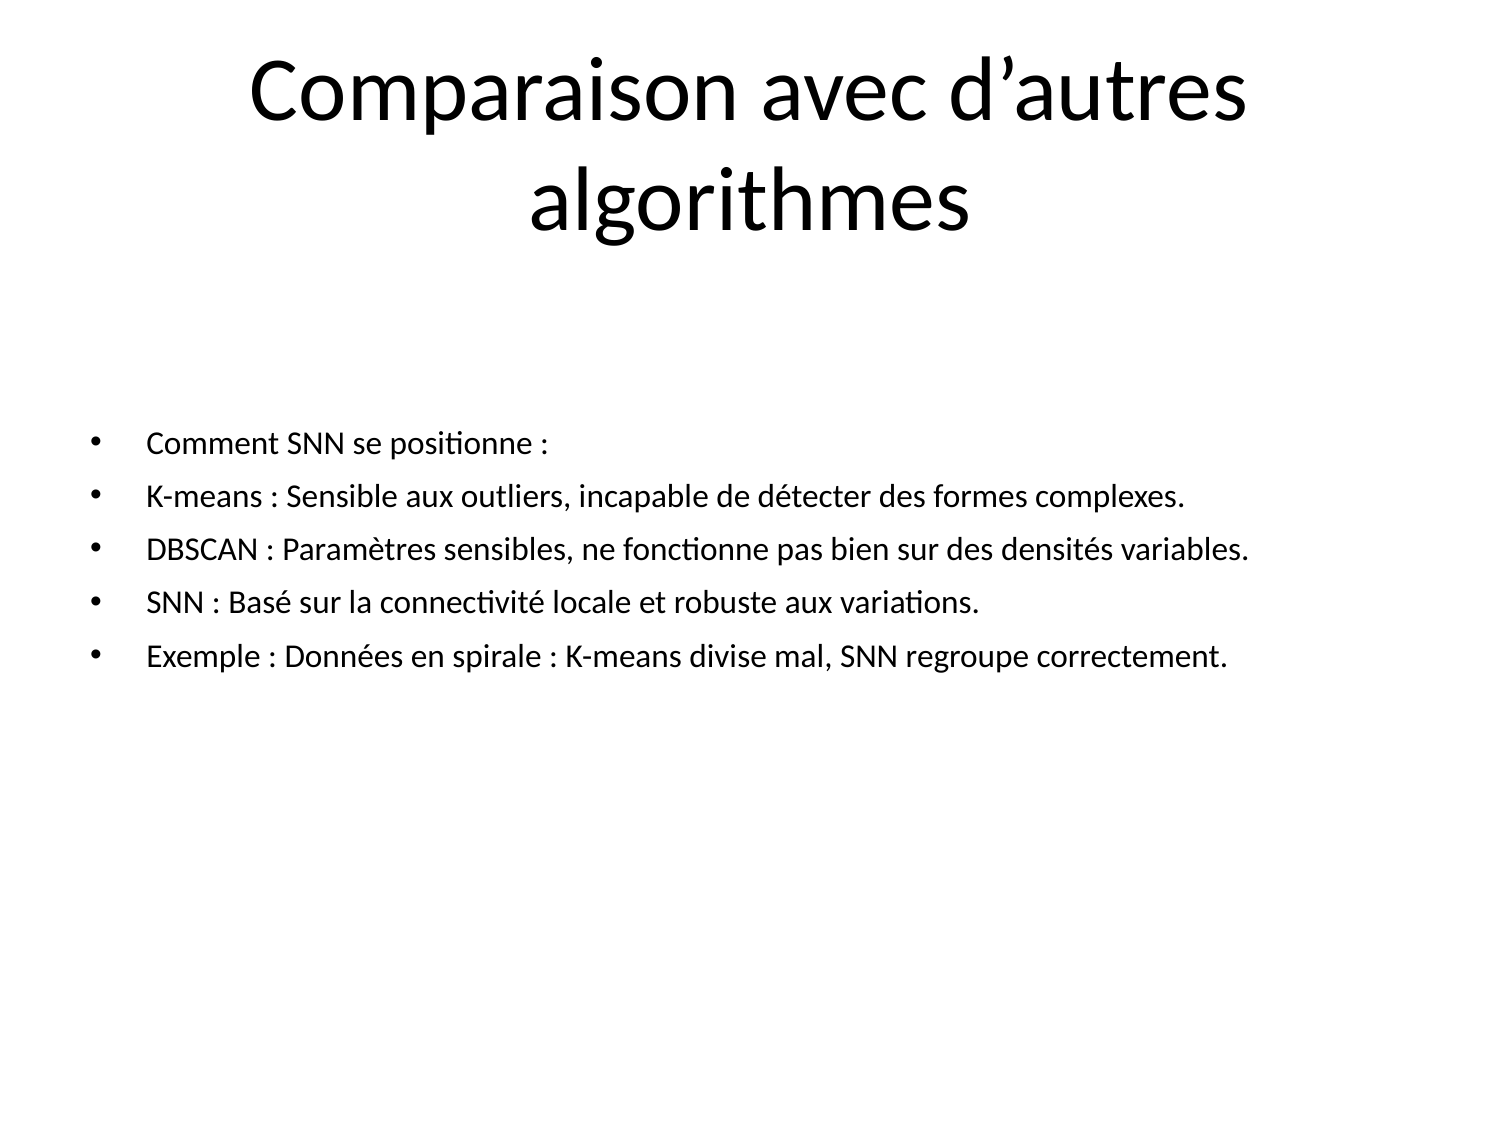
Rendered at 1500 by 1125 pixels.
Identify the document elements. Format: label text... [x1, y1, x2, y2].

title Comparaison avec d’autres algorithmes [75, 45, 1425, 233]
list Comment SNN se positionne : K-means : Sensible aux outliers, incapable de détecter des formes complexes. DBSCAN : Paramètres sensibles, ne fonctionne pas bien sur des densités variables. SNN : Basé sur la connectivité locale et robuste aux variations. Exemple : Données en spirale : K-means divise mal, SNN regroupe correctement. [75, 413, 1425, 1125]
